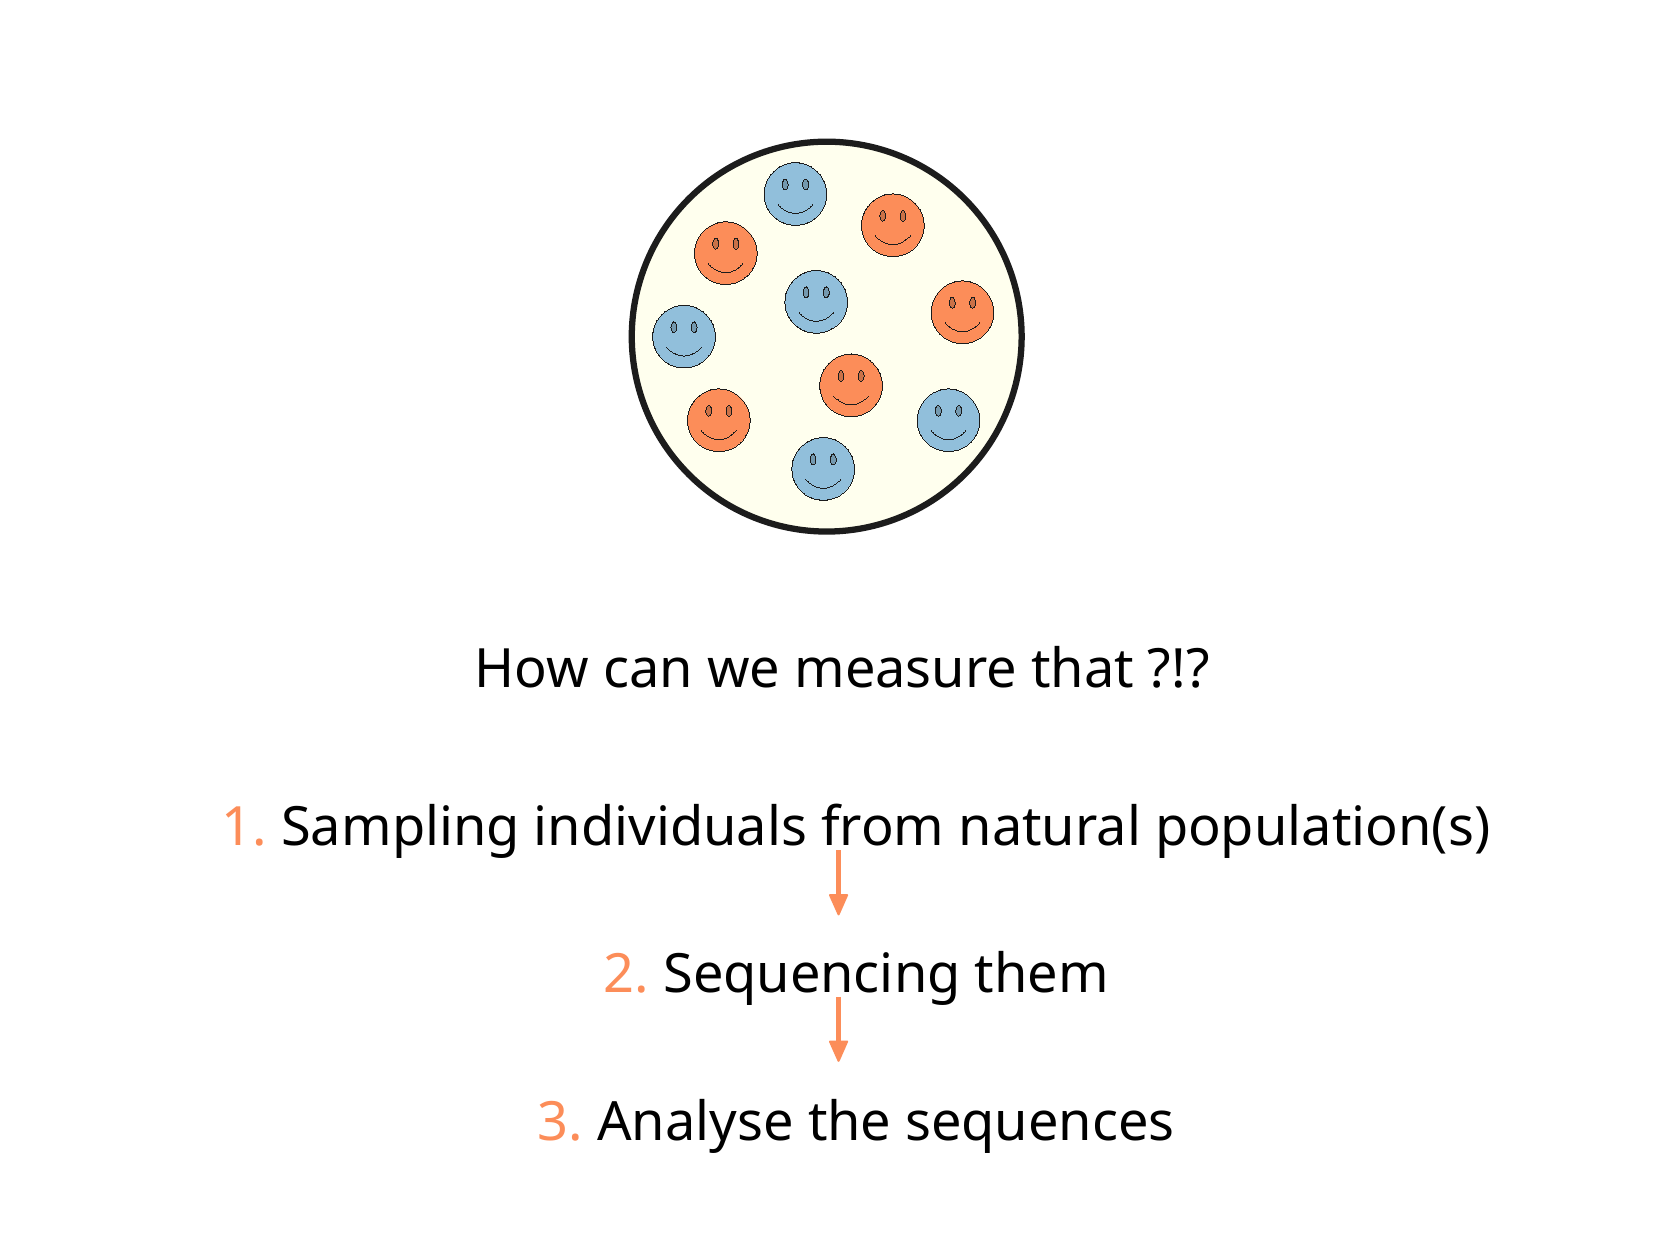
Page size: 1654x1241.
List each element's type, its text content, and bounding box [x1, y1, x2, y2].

text_box How can we measure that ?!? [244, 622, 1441, 696]
text_box 2. Sequencing them [136, 927, 1577, 1001]
text_box [631, 141, 1022, 532]
text_box 1. Sampling individuals from natural population(s) [136, 779, 1577, 875]
text_box 3. Analyse the sequences [136, 1074, 1577, 1148]
